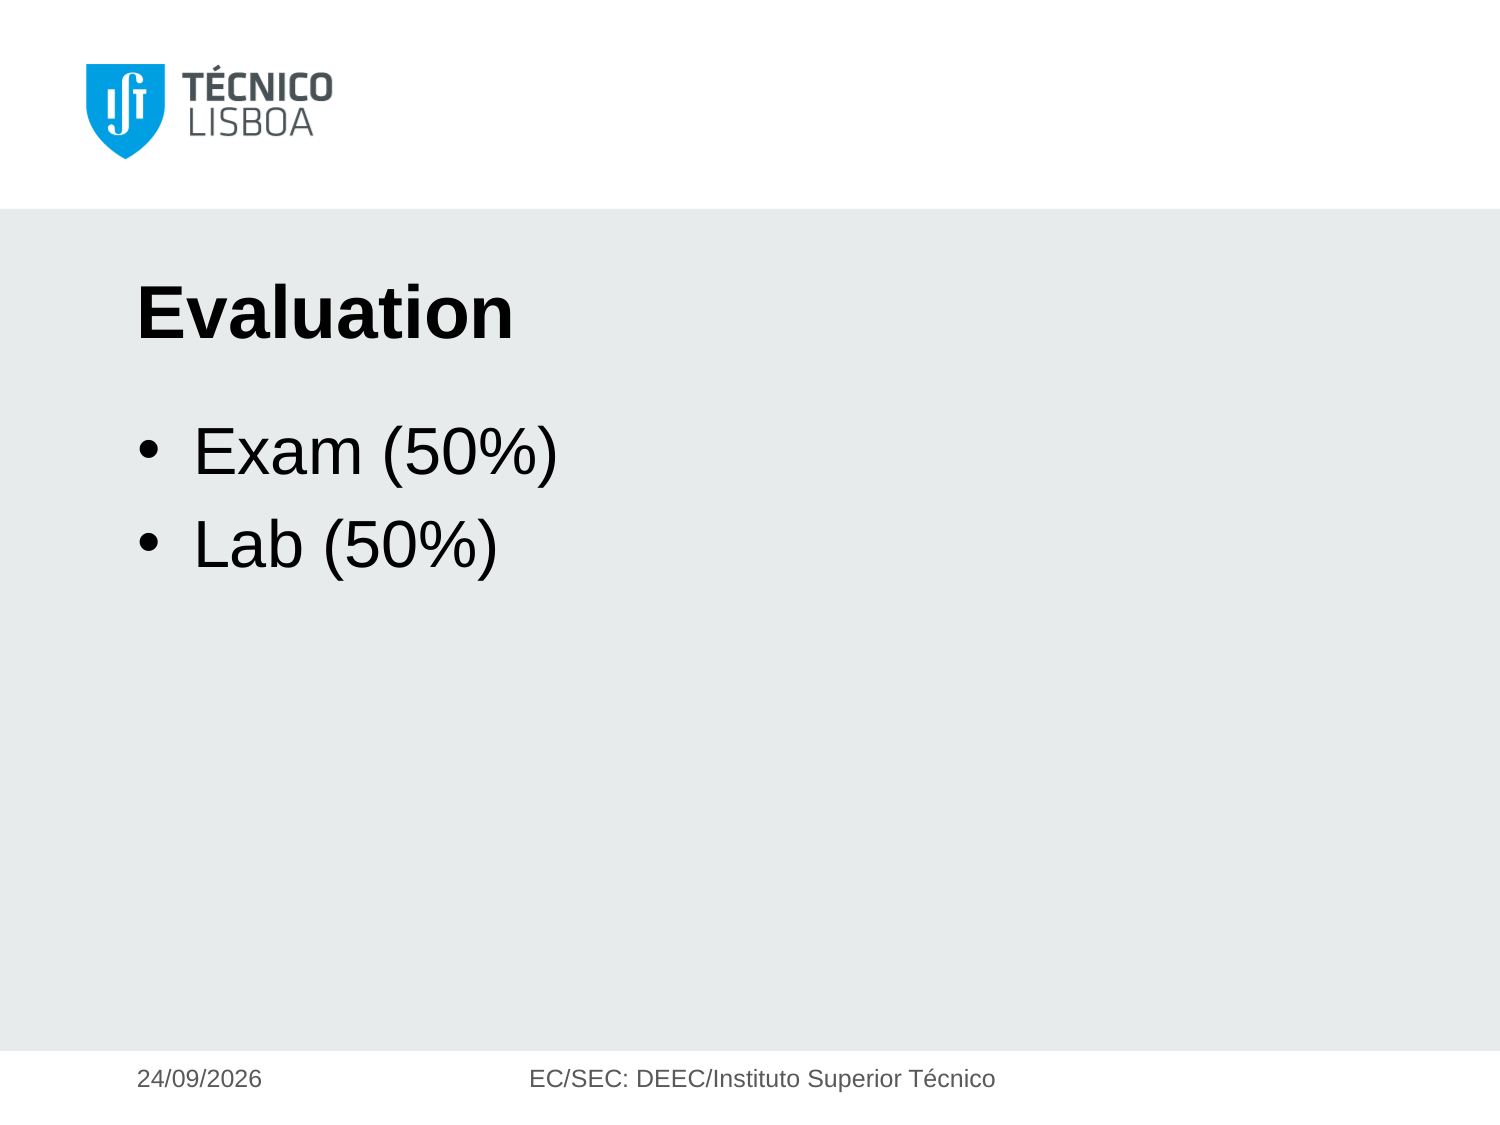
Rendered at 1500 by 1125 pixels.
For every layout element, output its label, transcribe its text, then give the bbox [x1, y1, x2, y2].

picture [0, 0, 1500, 1125]
slide_number 30/11/2022 [121, 1052, 425, 1103]
list Exam (50%) Lab (50%) [121, 400, 1378, 1005]
footer EC/SEC: DEEC/Instituto Superior Técnico [512, 1052, 1021, 1103]
title Evaluation [121, 237, 1378, 381]
